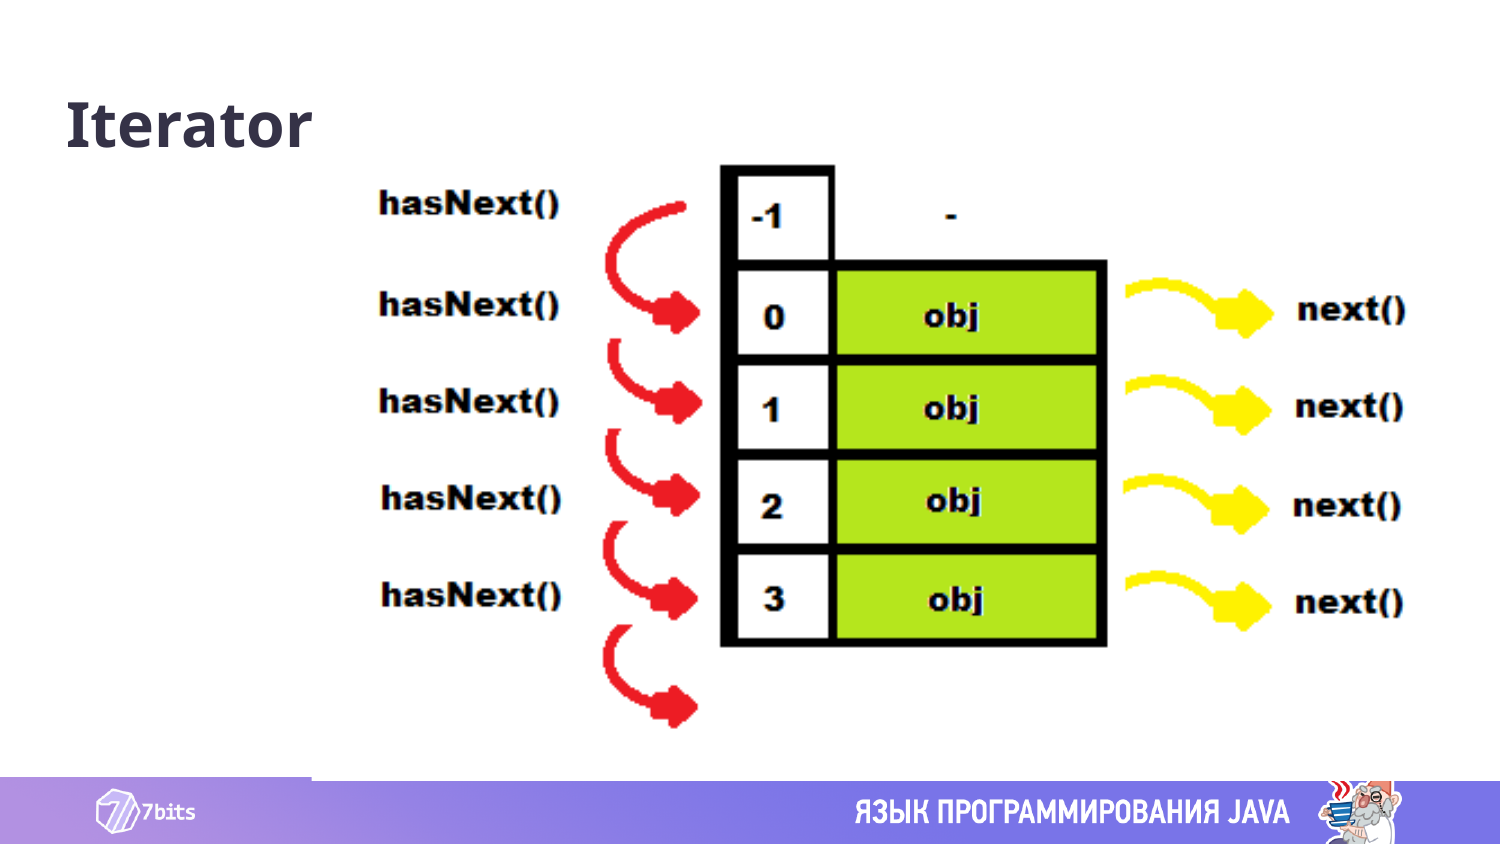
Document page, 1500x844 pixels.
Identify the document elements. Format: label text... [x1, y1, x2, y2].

title Iterator [51, 69, 1449, 164]
picture [0, 53, 1500, 844]
